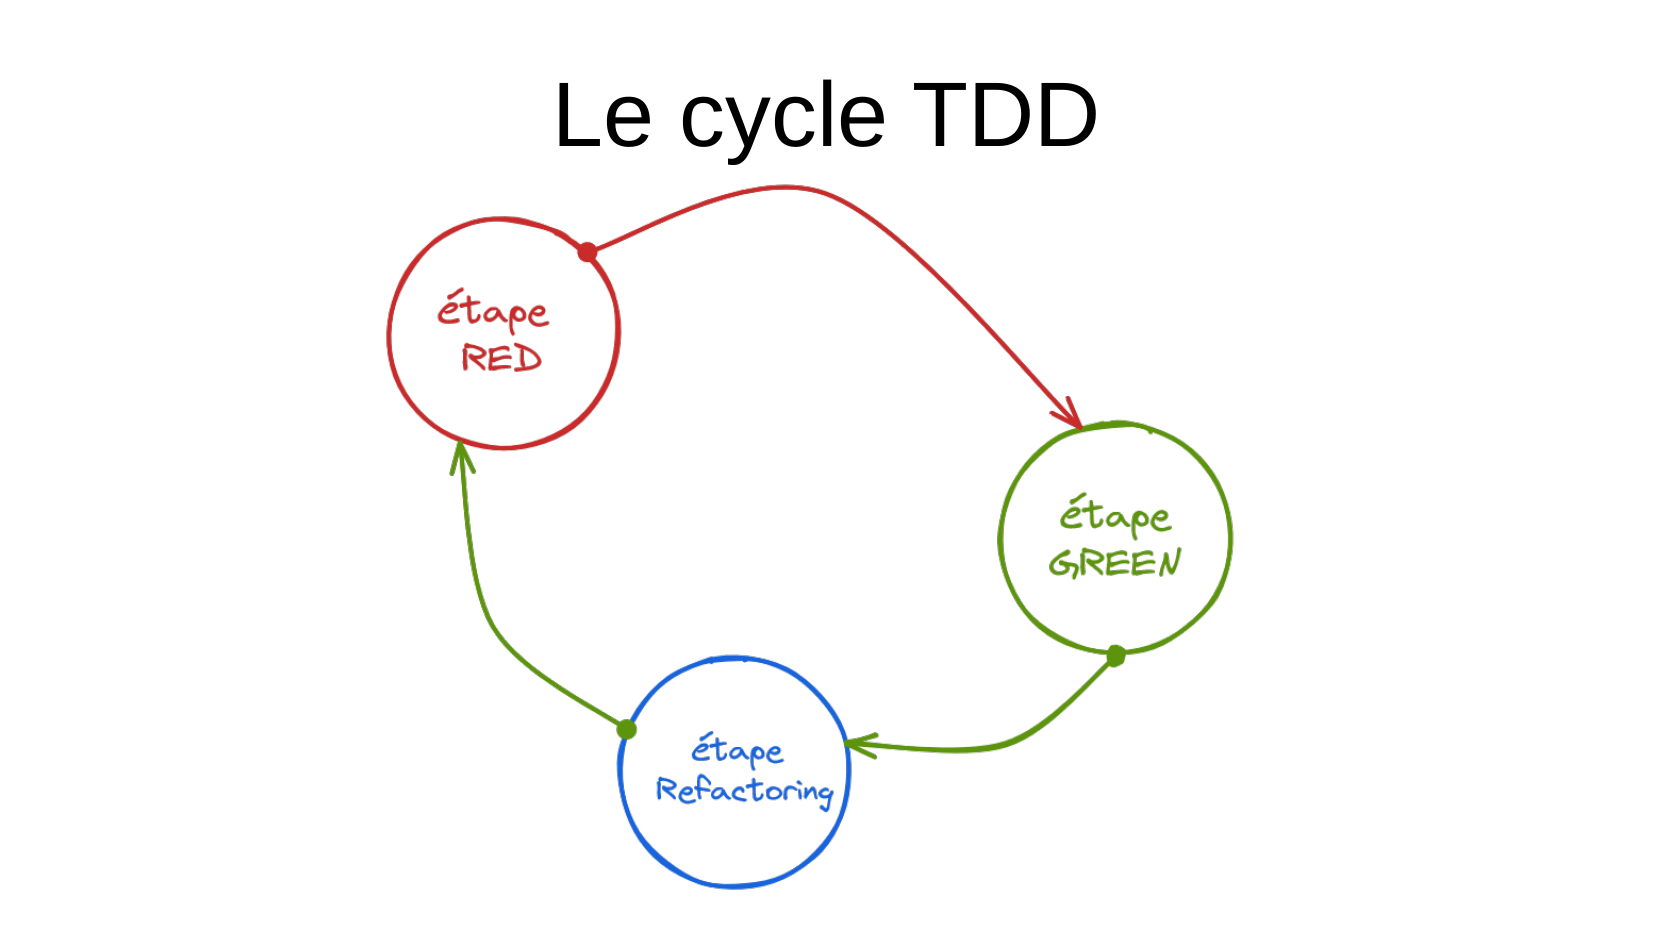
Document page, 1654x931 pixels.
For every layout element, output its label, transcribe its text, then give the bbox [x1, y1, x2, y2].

title Le cycle TDD [82, 37, 1571, 193]
picture [378, 177, 1241, 897]
